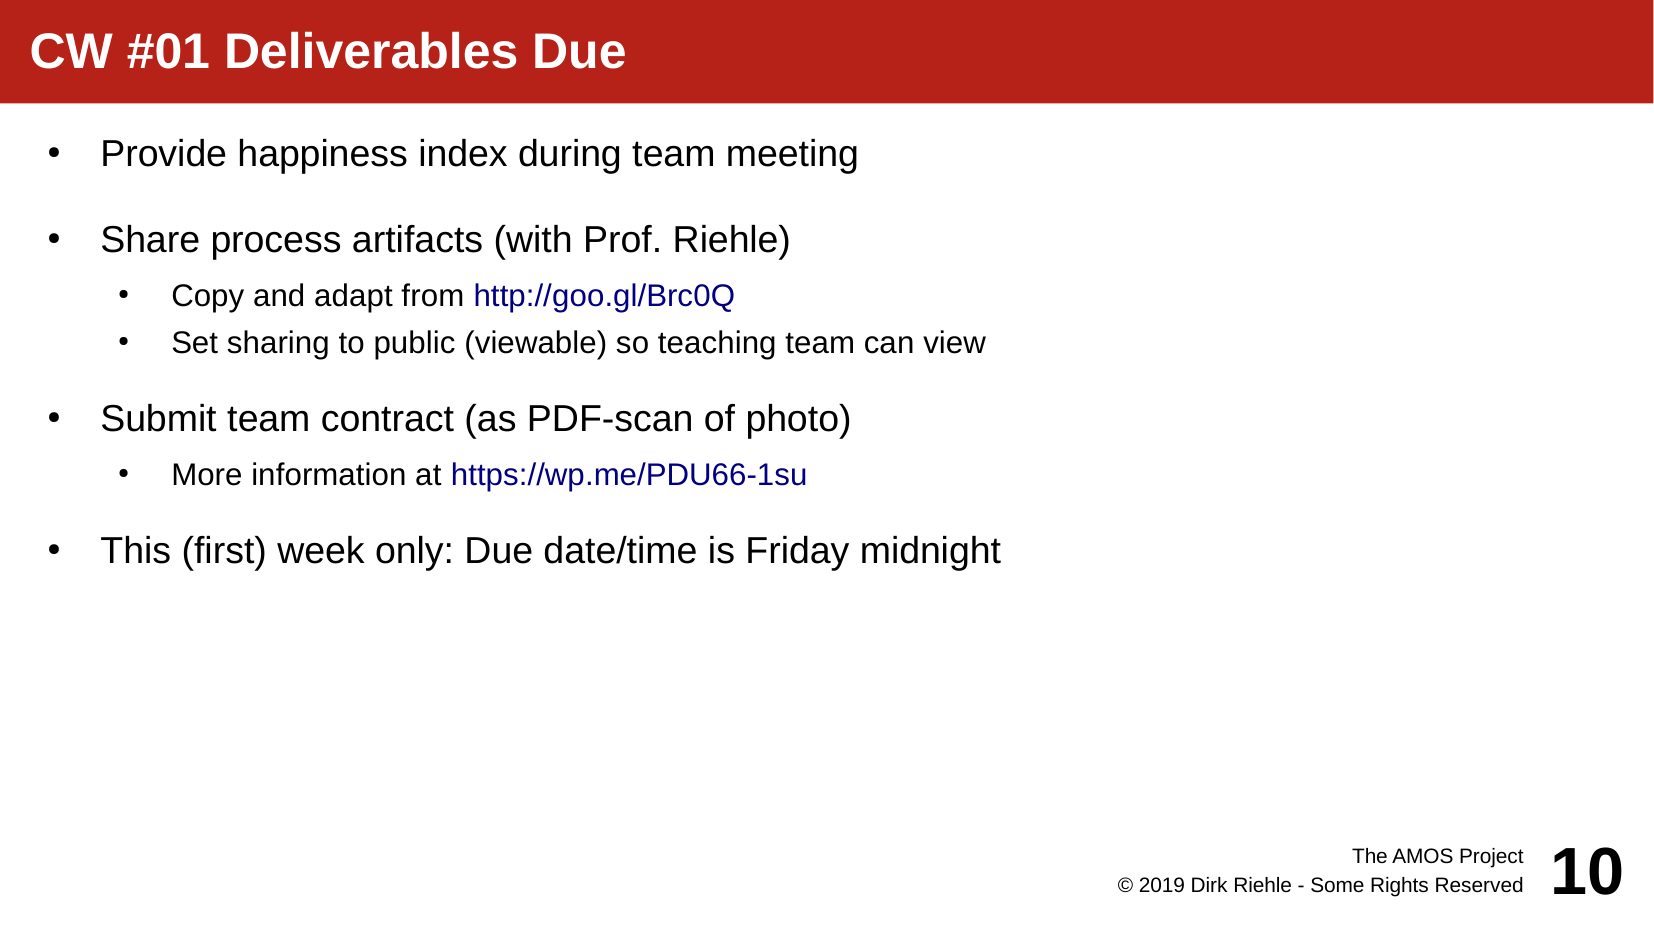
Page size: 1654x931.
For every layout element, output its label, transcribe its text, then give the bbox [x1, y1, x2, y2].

title CW #01 Deliverables Due [0, 0, 1654, 104]
list Provide happiness index during team meeting Share process artifacts (with Prof. Riehle) Copy and adapt from http://goo.gl/Brc0Q Set sharing to public (viewable) so teaching team can view Submit team contract (as PDF-scan of photo) More information at https://wp.me/PDU66-1su This (first) week only: Due date/time is Friday midnight [29, 132, 1625, 798]
